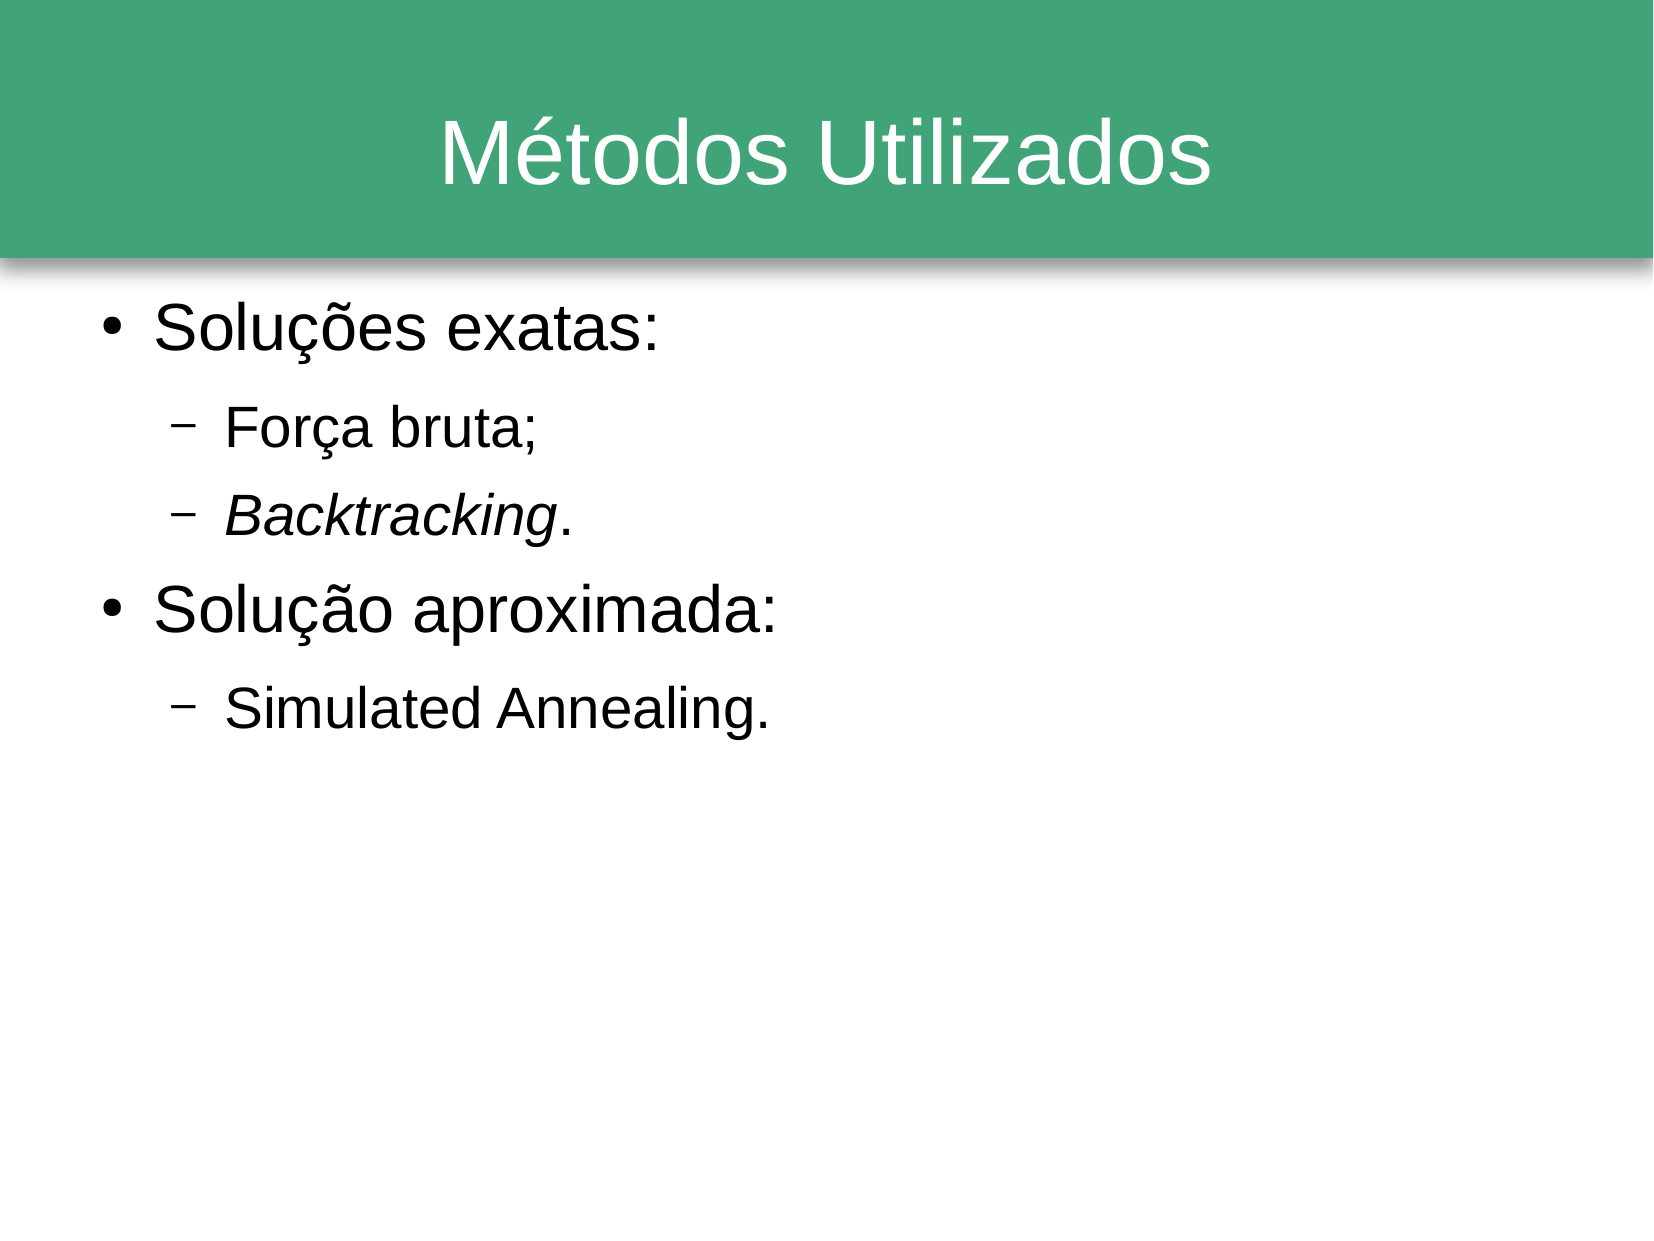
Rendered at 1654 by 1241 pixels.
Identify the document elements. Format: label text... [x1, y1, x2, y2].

list Soluções exatas: Força bruta; Backtracking. Solução aproximada: Simulated Annealing. [82, 290, 1571, 1010]
picture [0, 0, 1654, 1241]
title Métodos Utilizados [82, 49, 1571, 257]
